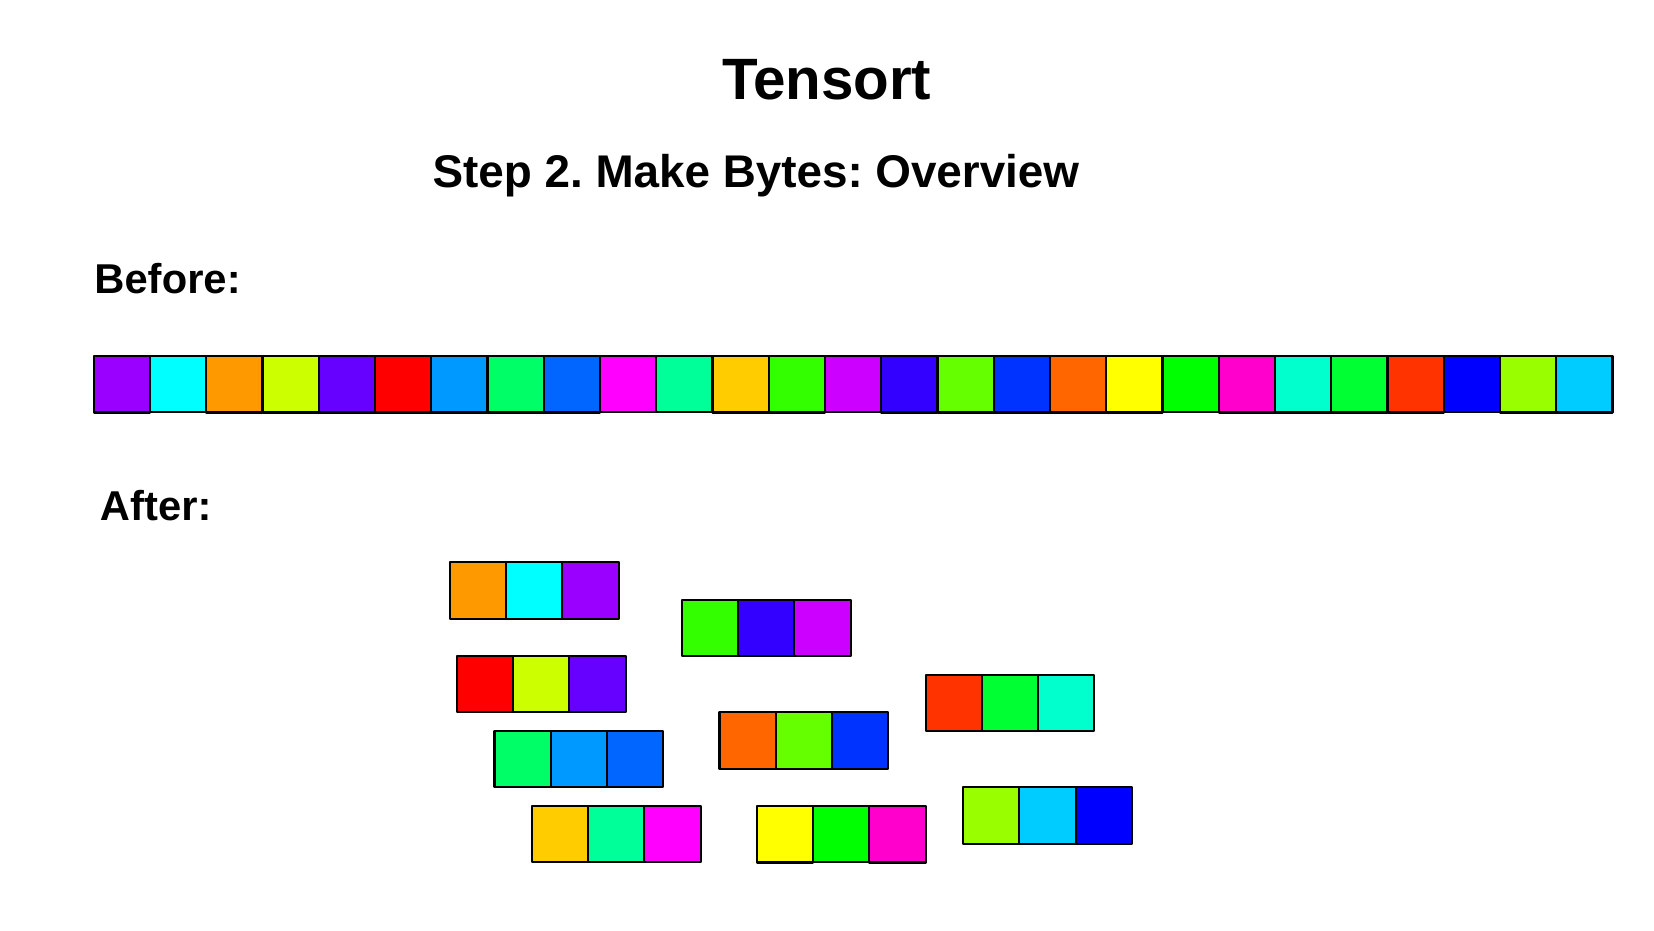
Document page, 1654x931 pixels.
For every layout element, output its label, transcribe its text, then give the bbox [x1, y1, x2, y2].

subtitle Before: [23, 222, 312, 336]
text_box [925, 674, 1095, 732]
text_box [963, 787, 1132, 844]
text_box [93, 356, 1613, 413]
text_box After: [11, 450, 301, 563]
text_box Step 2. Make Bytes: Overview [417, 138, 1313, 257]
title Tensort [82, 2, 1571, 158]
text_box [719, 712, 889, 769]
text_box [494, 731, 664, 788]
text_box [456, 656, 626, 713]
text_box [531, 806, 701, 863]
text_box [756, 806, 926, 863]
text_box [681, 599, 851, 657]
text_box [450, 562, 619, 619]
